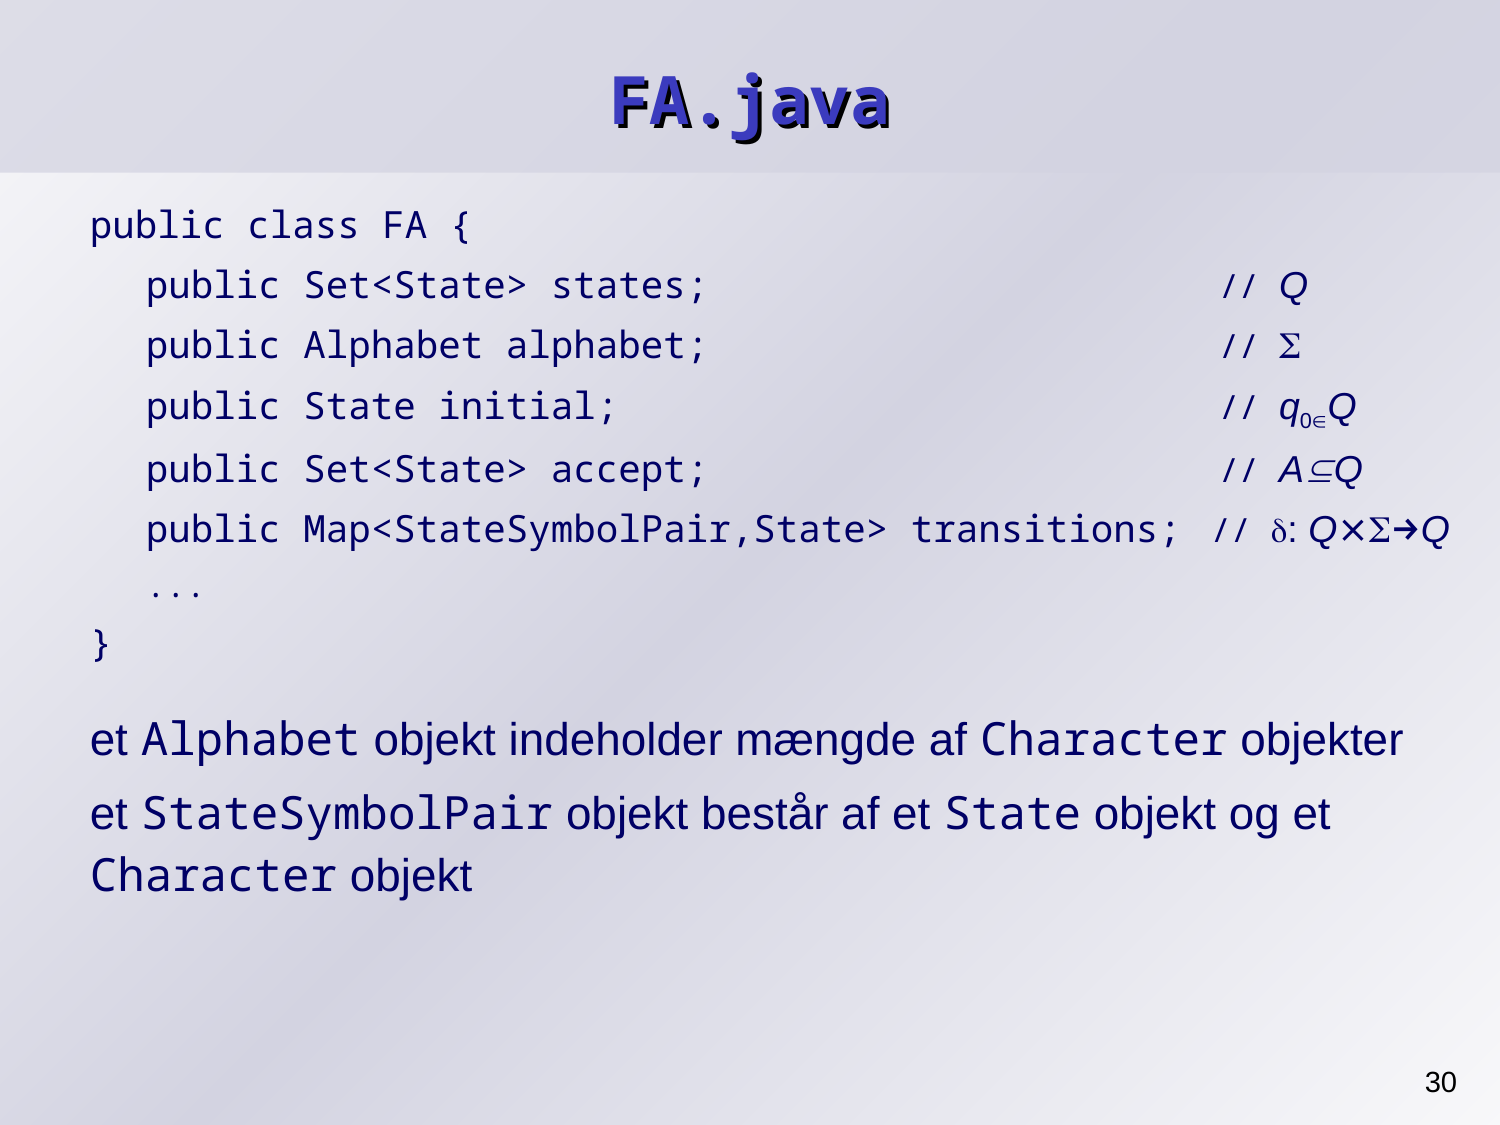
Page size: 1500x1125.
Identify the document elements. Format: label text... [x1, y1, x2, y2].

list public class FA { public Set<State> states; // Q public Alphabet alphabet; // Σ public State initial; // q0∈Q public Set<State> accept; // A⊆Q public Map<StateSymbolPair,State> transitions; // δ: Q⨯Σ→Q ... } et Alphabet objekt indeholder mængde af Character objekter et StateSymbolPair objekt består af et State objekt og et Character objekt [75, 190, 1500, 1089]
title FA.java [75, 24, 1426, 173]
